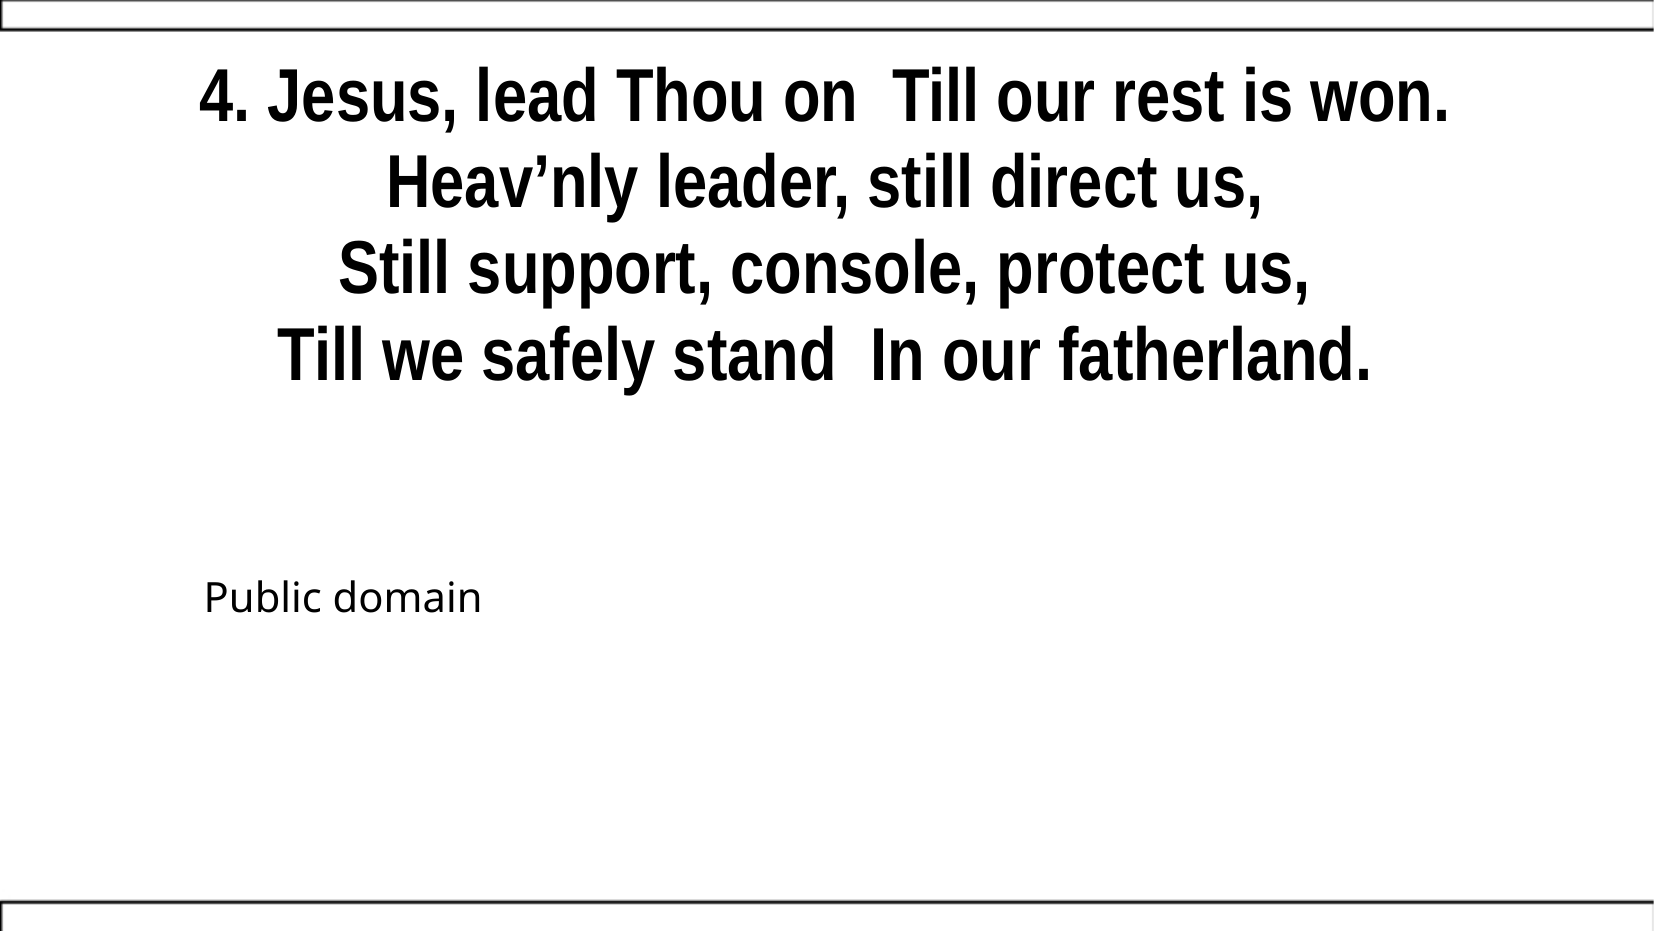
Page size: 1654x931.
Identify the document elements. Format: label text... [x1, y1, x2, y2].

text_box 4. Jesus, lead Thou on Till our rest is won. Heav’nly leader, still direct us, Still support, console, protect us, Till we safely stand In our fatherland. Public domain [60, 43, 1591, 680]
picture [0, 0, 1654, 931]
